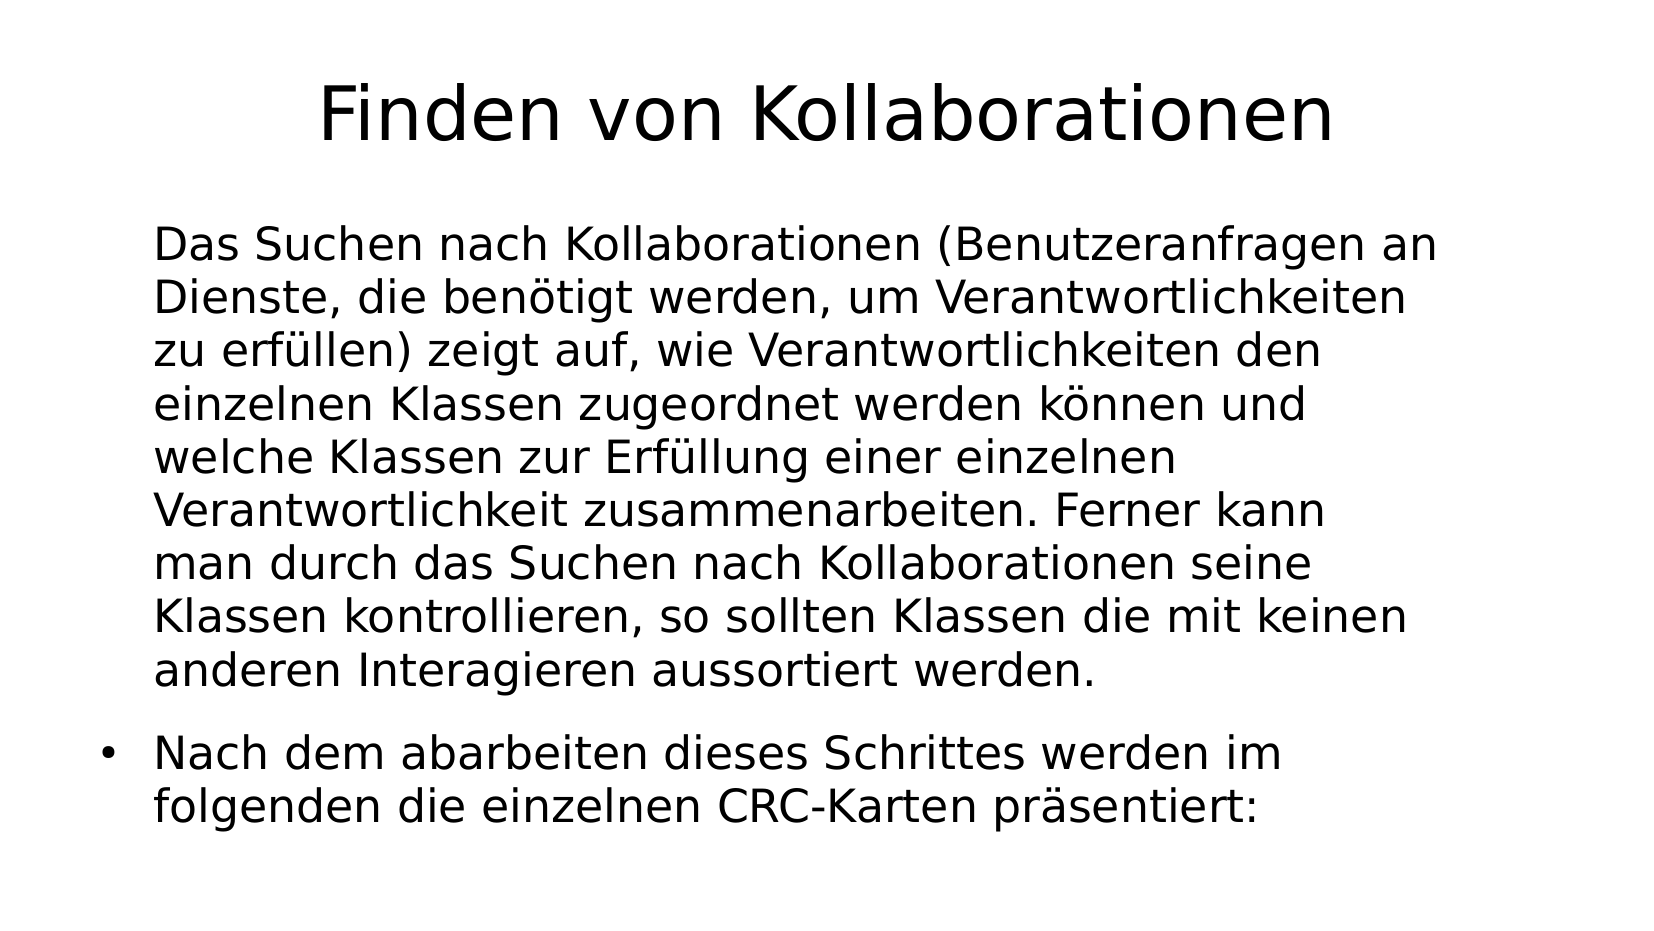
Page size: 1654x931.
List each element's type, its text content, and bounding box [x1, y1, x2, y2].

list Das Suchen nach Kollaborationen (Benutzeranfragen an Dienste, die benötigt werden, um Verantwortlichkeiten zu erfüllen) zeigt auf, wie Verantwortlichkeiten den einzelnen Klassen zugeordnet werden können und welche Klassen zur Erfüllung einer einzelnen Verantwortlichkeit zusammenarbeiten. Ferner kann man durch das Suchen nach Kollaborationen seine Klassen kontrollieren, so sollten Klassen die mit keinen anderen Interagieren aussortiert werden. Nach dem abarbeiten dieses Schrittes werden im folgenden die einzelnen CRC-Karten präsentiert: [82, 217, 1441, 871]
title Finden von Kollaborationen [82, 37, 1571, 193]
